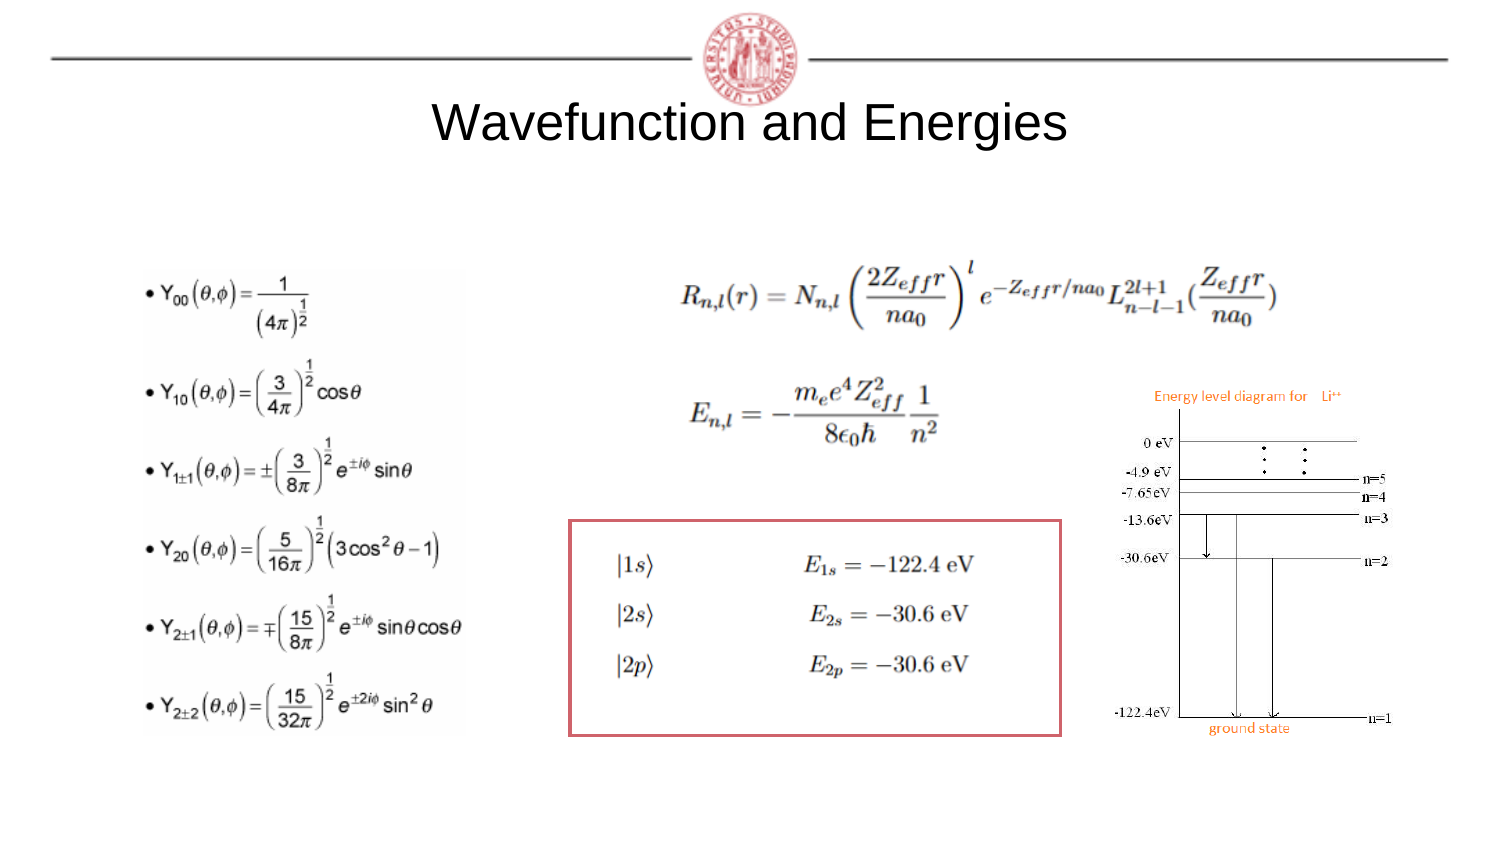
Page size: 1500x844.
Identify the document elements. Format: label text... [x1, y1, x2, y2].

picture [622, 238, 1327, 351]
title Wavefunction and Energies [51, 108, 1449, 203]
picture [788, 533, 1002, 694]
picture [1088, 376, 1408, 759]
picture [676, 359, 1004, 475]
picture [143, 269, 466, 736]
picture [598, 533, 675, 689]
